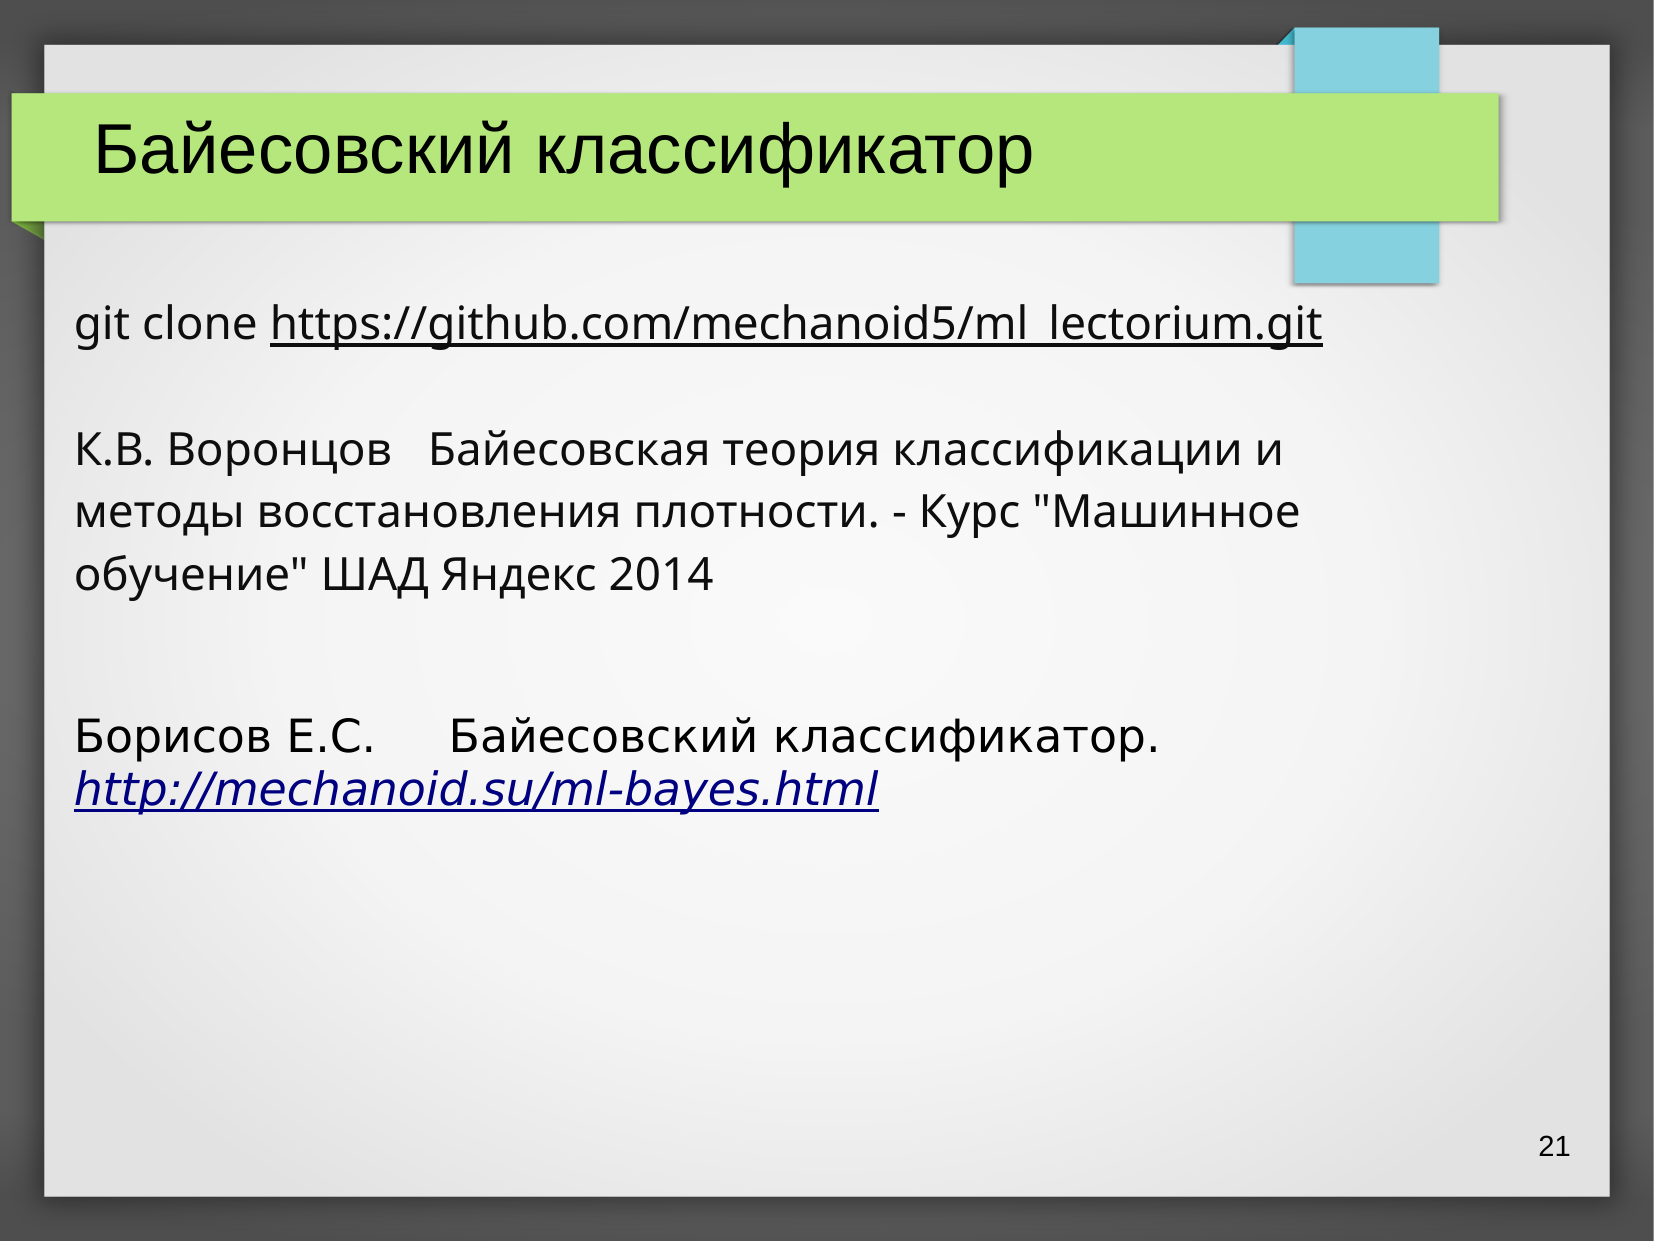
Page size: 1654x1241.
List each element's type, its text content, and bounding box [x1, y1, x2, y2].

text_box git clone https://github.com/mechanoid5/ml_lectorium.git К.В. Воронцов Байесовская теория классификации и методы восстановления плотности. - Курс "Машинное обучение" ШАД Яндекс 2014 Борисов Е.С. Байесовский классификатор. http://mechanoid.su/ml-bayes.html [59, 283, 1441, 991]
title Байесовский классификатор [93, 108, 1452, 190]
picture [0, 0, 1654, 1241]
